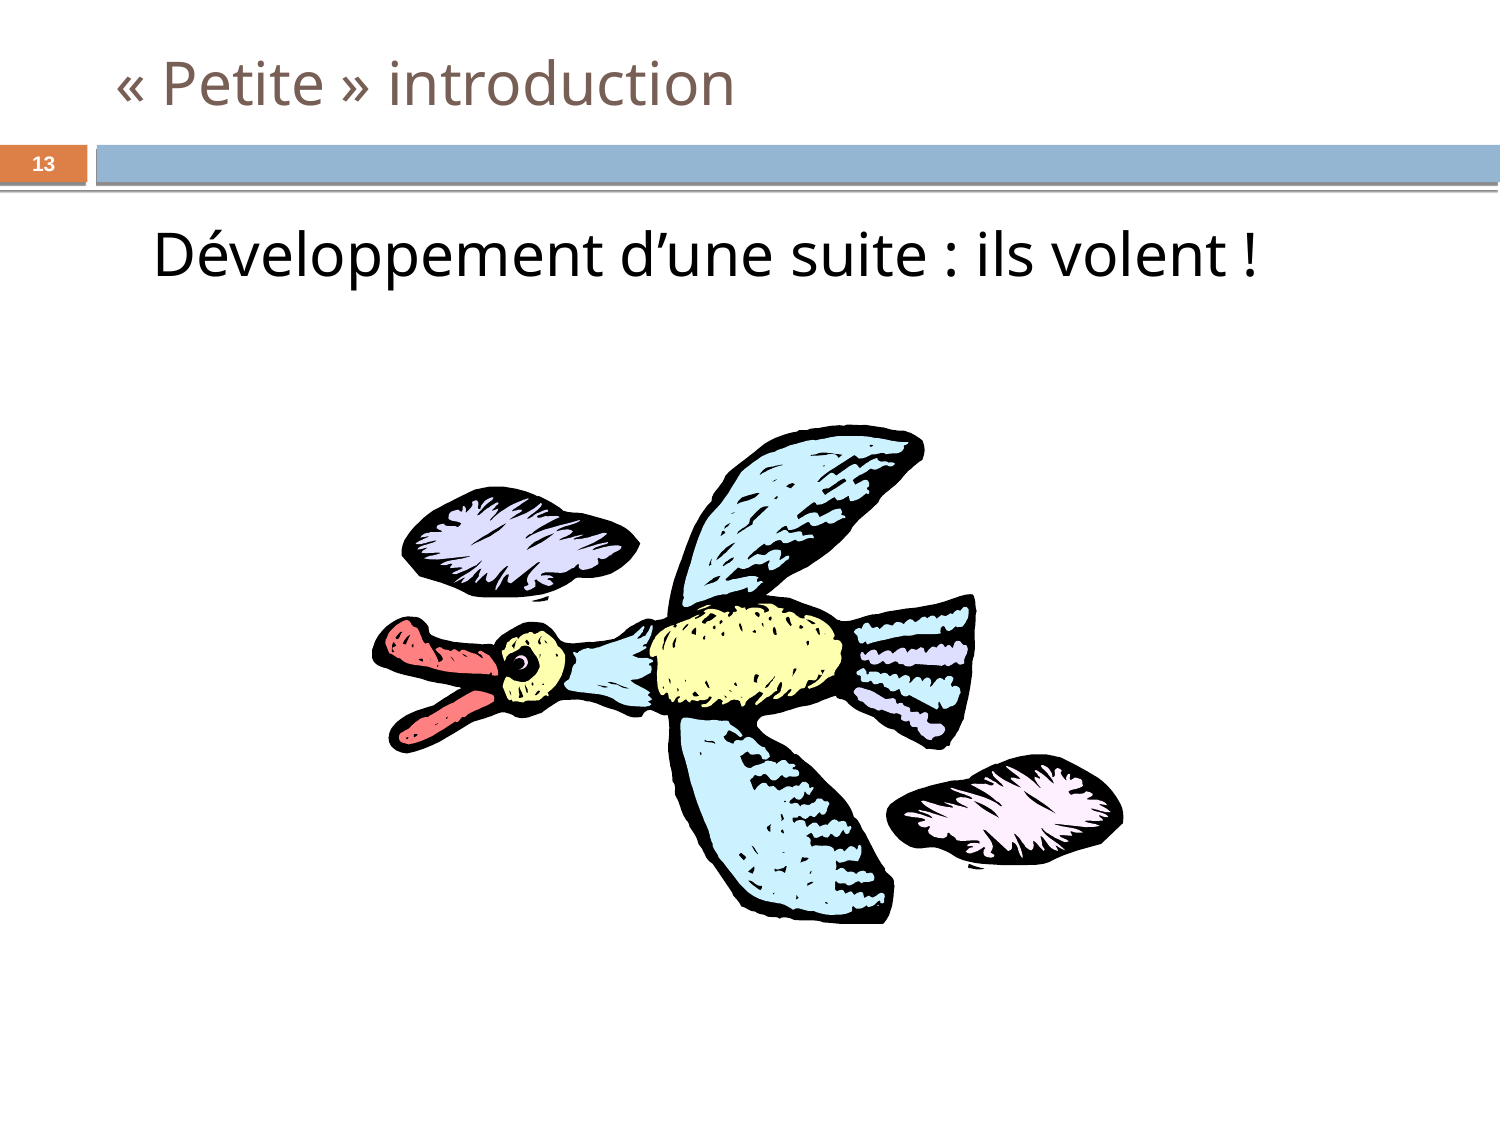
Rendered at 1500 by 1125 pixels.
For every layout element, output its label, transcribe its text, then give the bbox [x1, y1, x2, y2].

list Développement d’une suite : ils volent ! [137, 208, 1471, 1071]
slide_number <numéro> [0, 143, 88, 184]
picture [372, 408, 1139, 924]
title « Petite » introduction [100, 37, 1438, 126]
